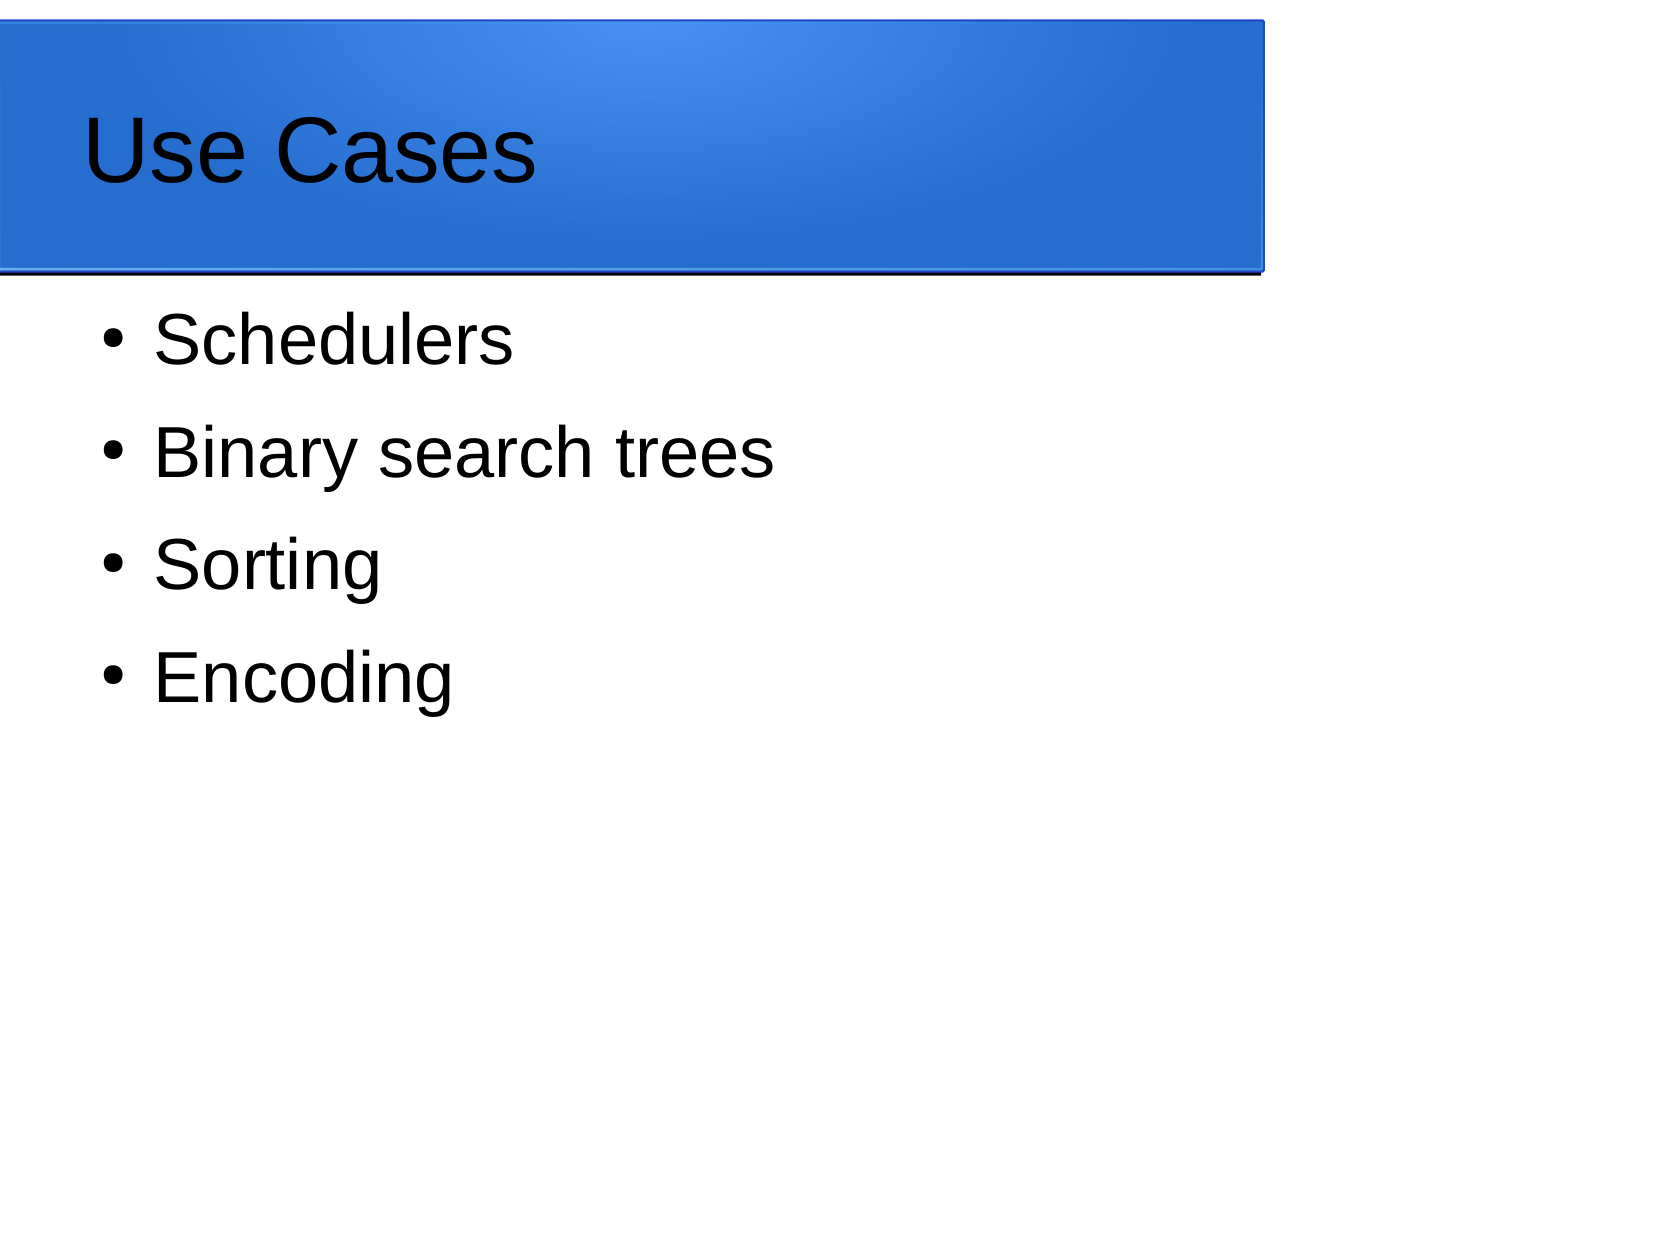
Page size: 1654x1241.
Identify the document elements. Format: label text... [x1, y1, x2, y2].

list Schedulers Binary search trees Sorting Encoding [82, 299, 1571, 1019]
title Use Cases [82, 47, 1235, 252]
